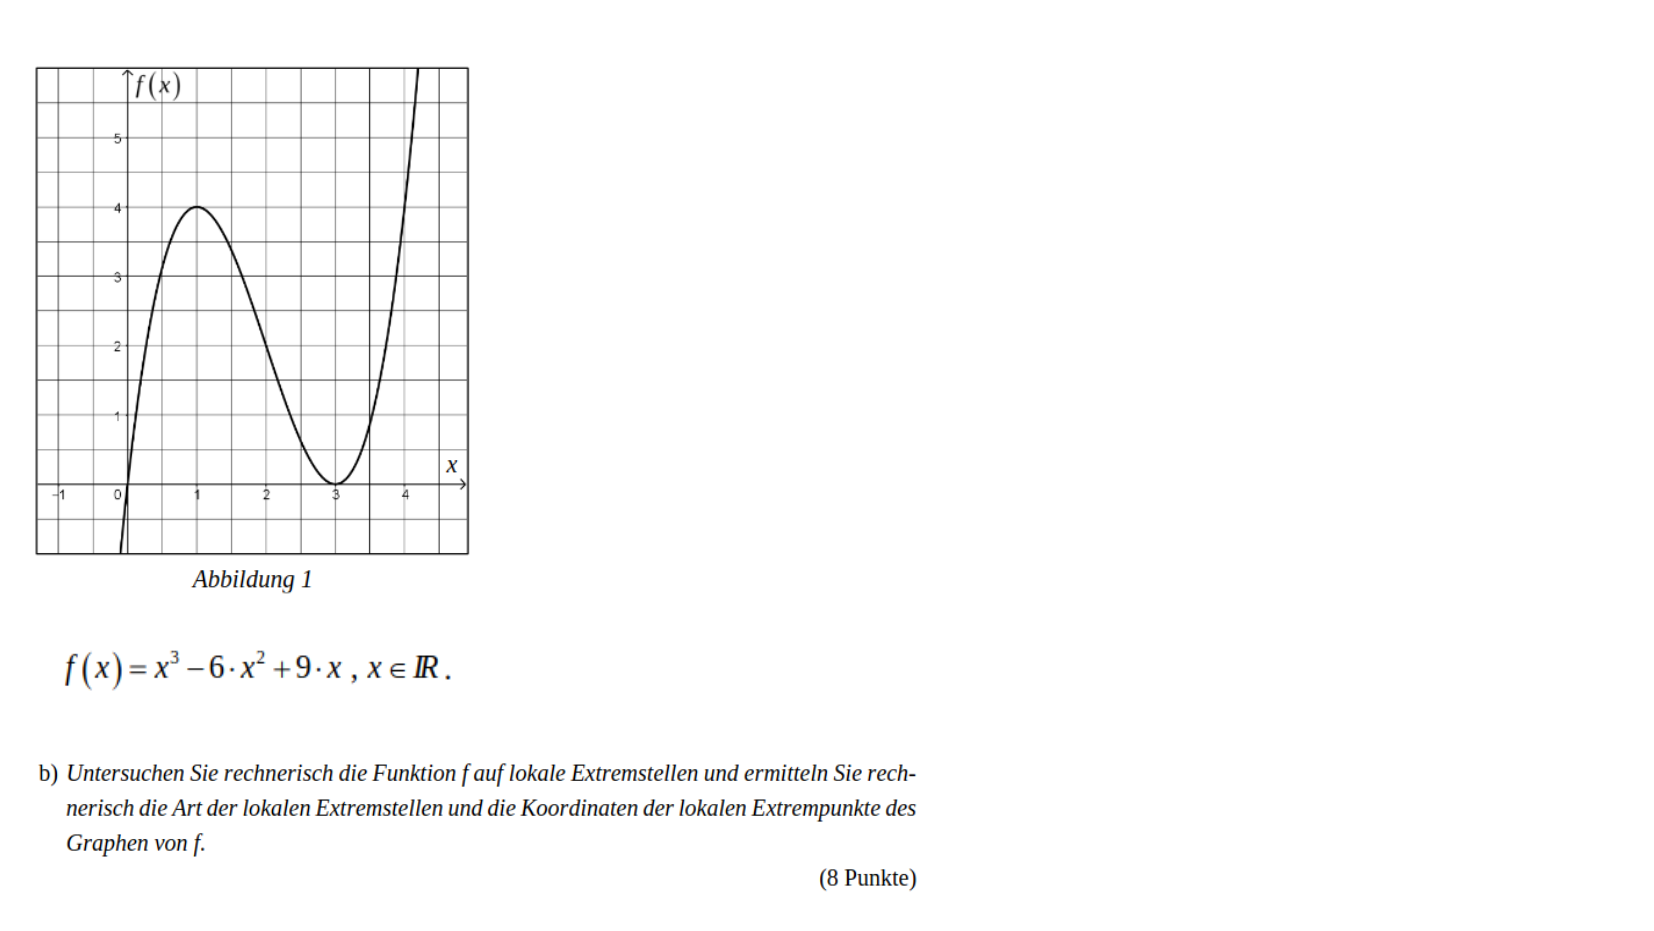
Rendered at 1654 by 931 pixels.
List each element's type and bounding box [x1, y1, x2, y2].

picture [21, 47, 501, 607]
picture [20, 753, 934, 902]
picture [42, 640, 485, 713]
